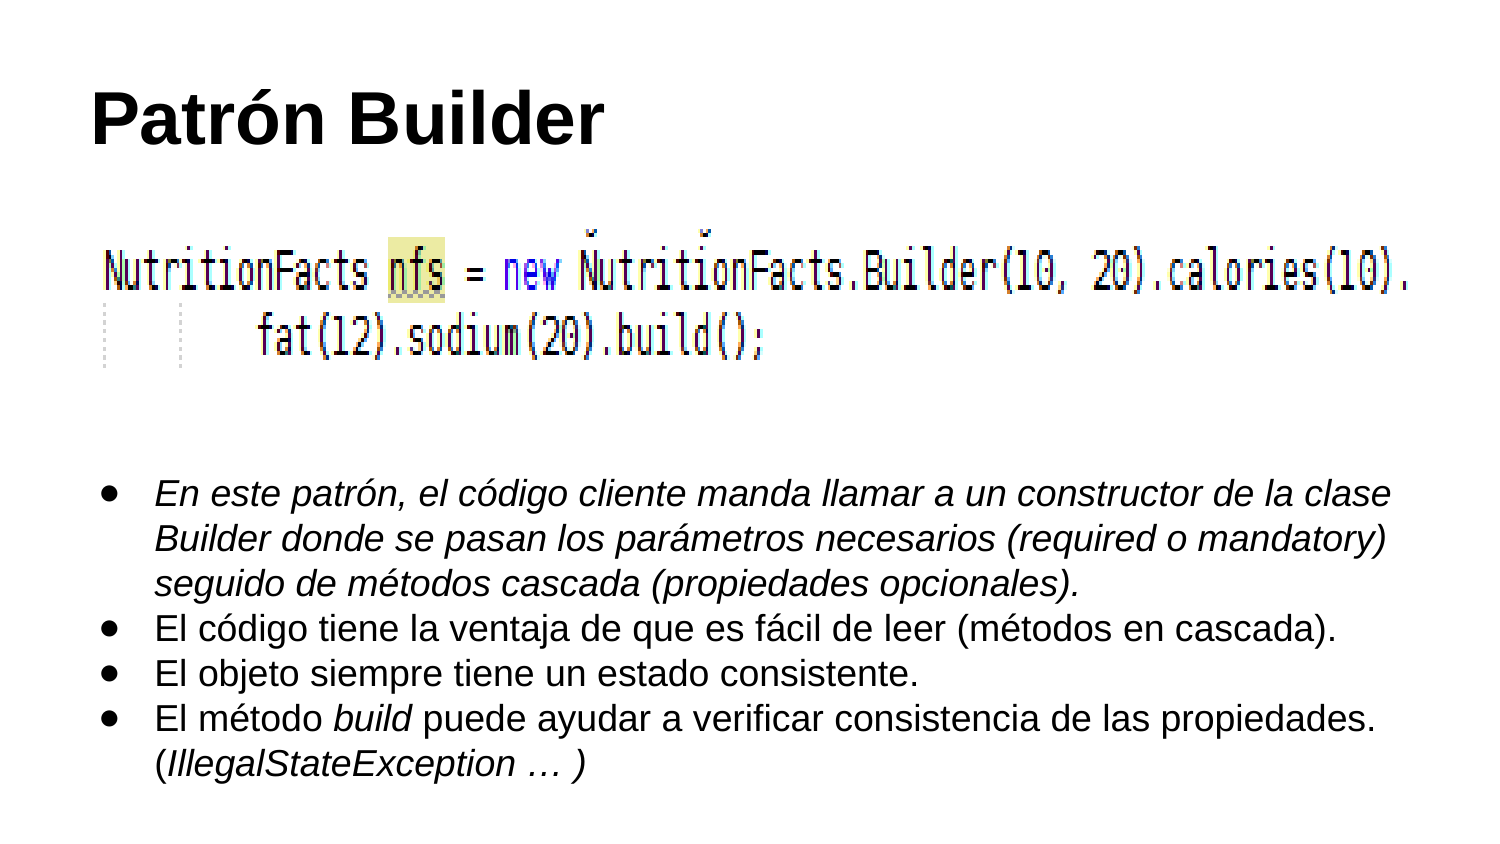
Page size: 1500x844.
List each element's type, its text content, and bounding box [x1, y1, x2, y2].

text_box En este patrón, el código cliente manda llamar a un constructor de la clase Builder donde se pasan los parámetros necesarios (required o mandatory) seguido de métodos cascada (propiedades opcionales). El código tiene la ventaja de que es fácil de leer (métodos en cascada). El objeto siempre tiene un estado consistente. El método build puede ayudar a verificar consistencia de las propiedades. (IllegalStateException … ) [64, 454, 1425, 736]
title Patrón Builder [75, 33, 1425, 175]
picture [55, 229, 1436, 382]
